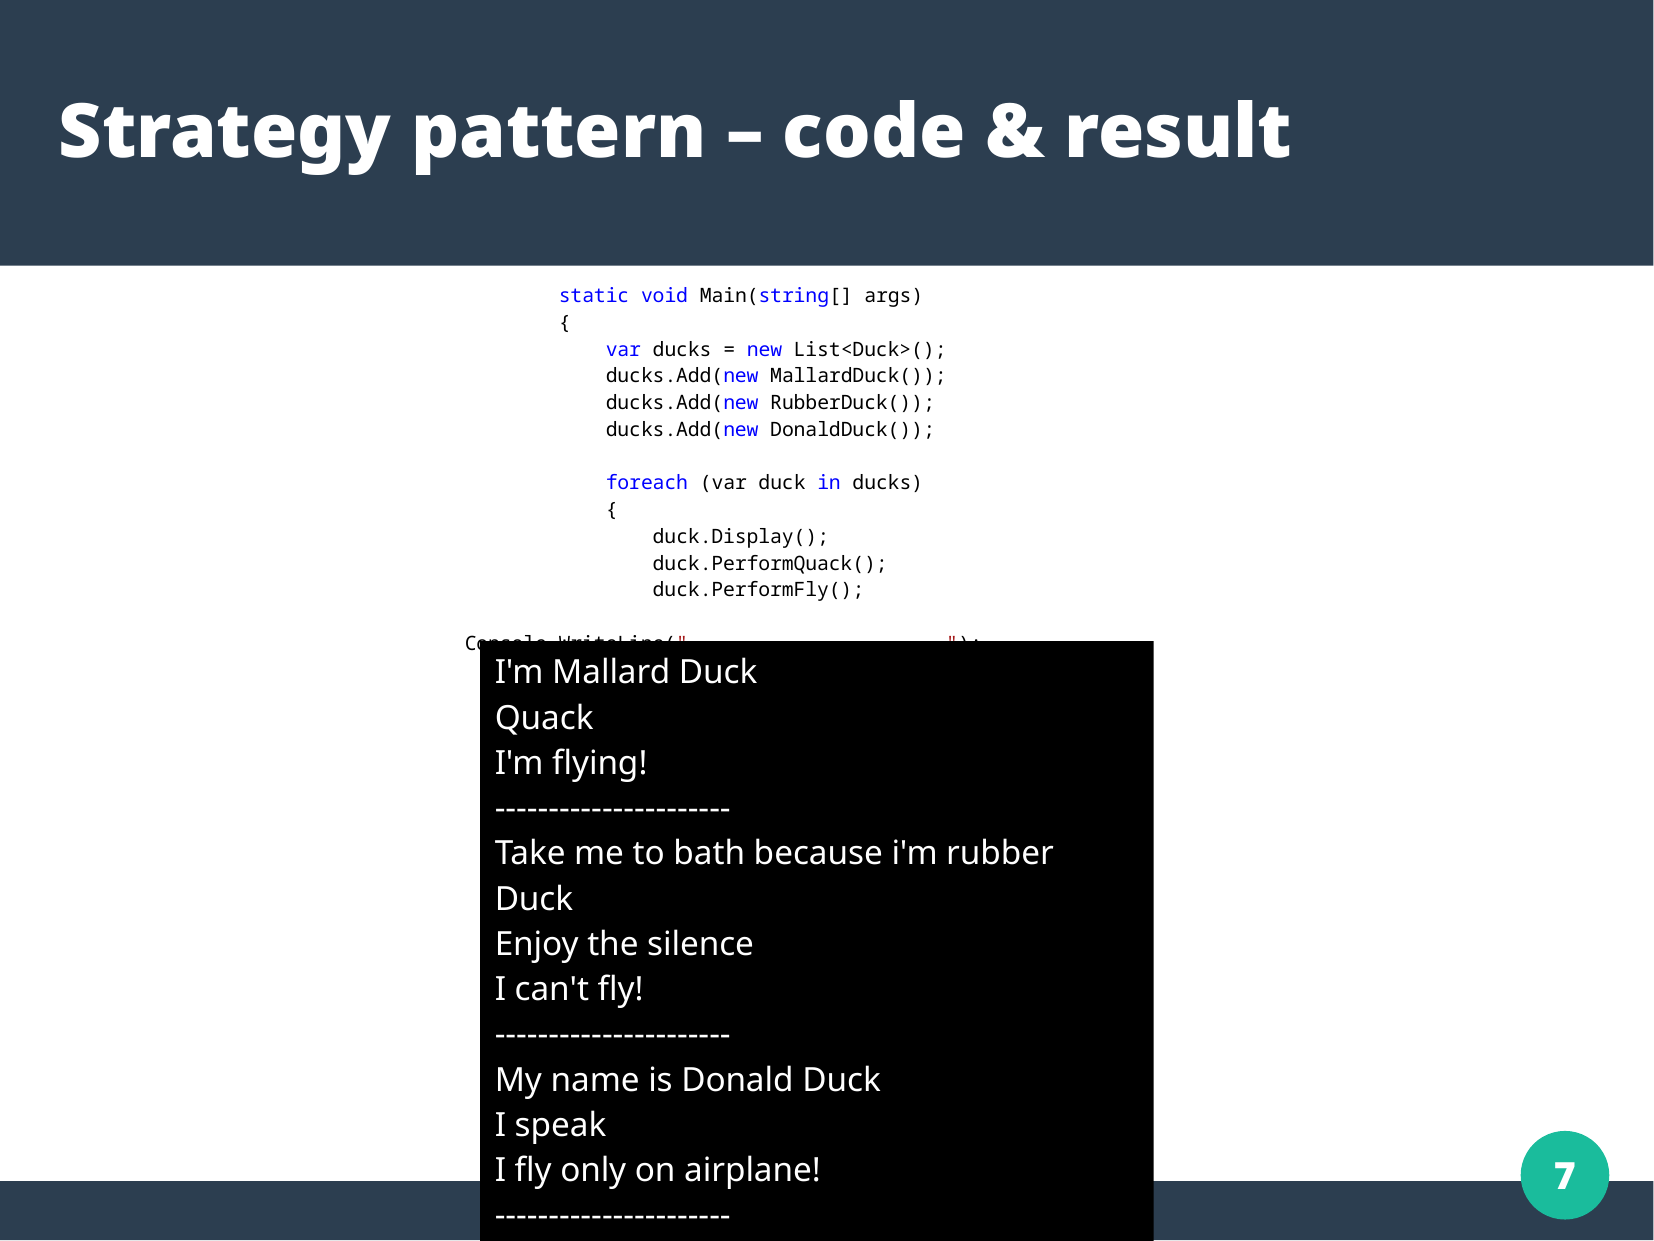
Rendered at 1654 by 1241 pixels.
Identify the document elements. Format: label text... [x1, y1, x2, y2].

text_box I'm Mallard Duck Quack I'm flying! ---------------------- Take me to bath because i'm rubber Duck Enjoy the silence I can't fly! ---------------------- My name is Donald Duck I speak I fly only on airplane! ---------------------- [480, 641, 1154, 1157]
title Strategy pattern – code & result [59, 49, 1595, 207]
text_box static void Main(string[] args) { var ducks = new List<Duck>(); ducks.Add(new MallardDuck()); ducks.Add(new RubberDuck()); ducks.Add(new DonaldDuck()); foreach (var duck in ducks) { duck.Display(); duck.PerformQuack(); duck.PerformFly(); Console.WriteLine("----------------------"); } Console.ReadKey(); } [450, 274, 1125, 626]
